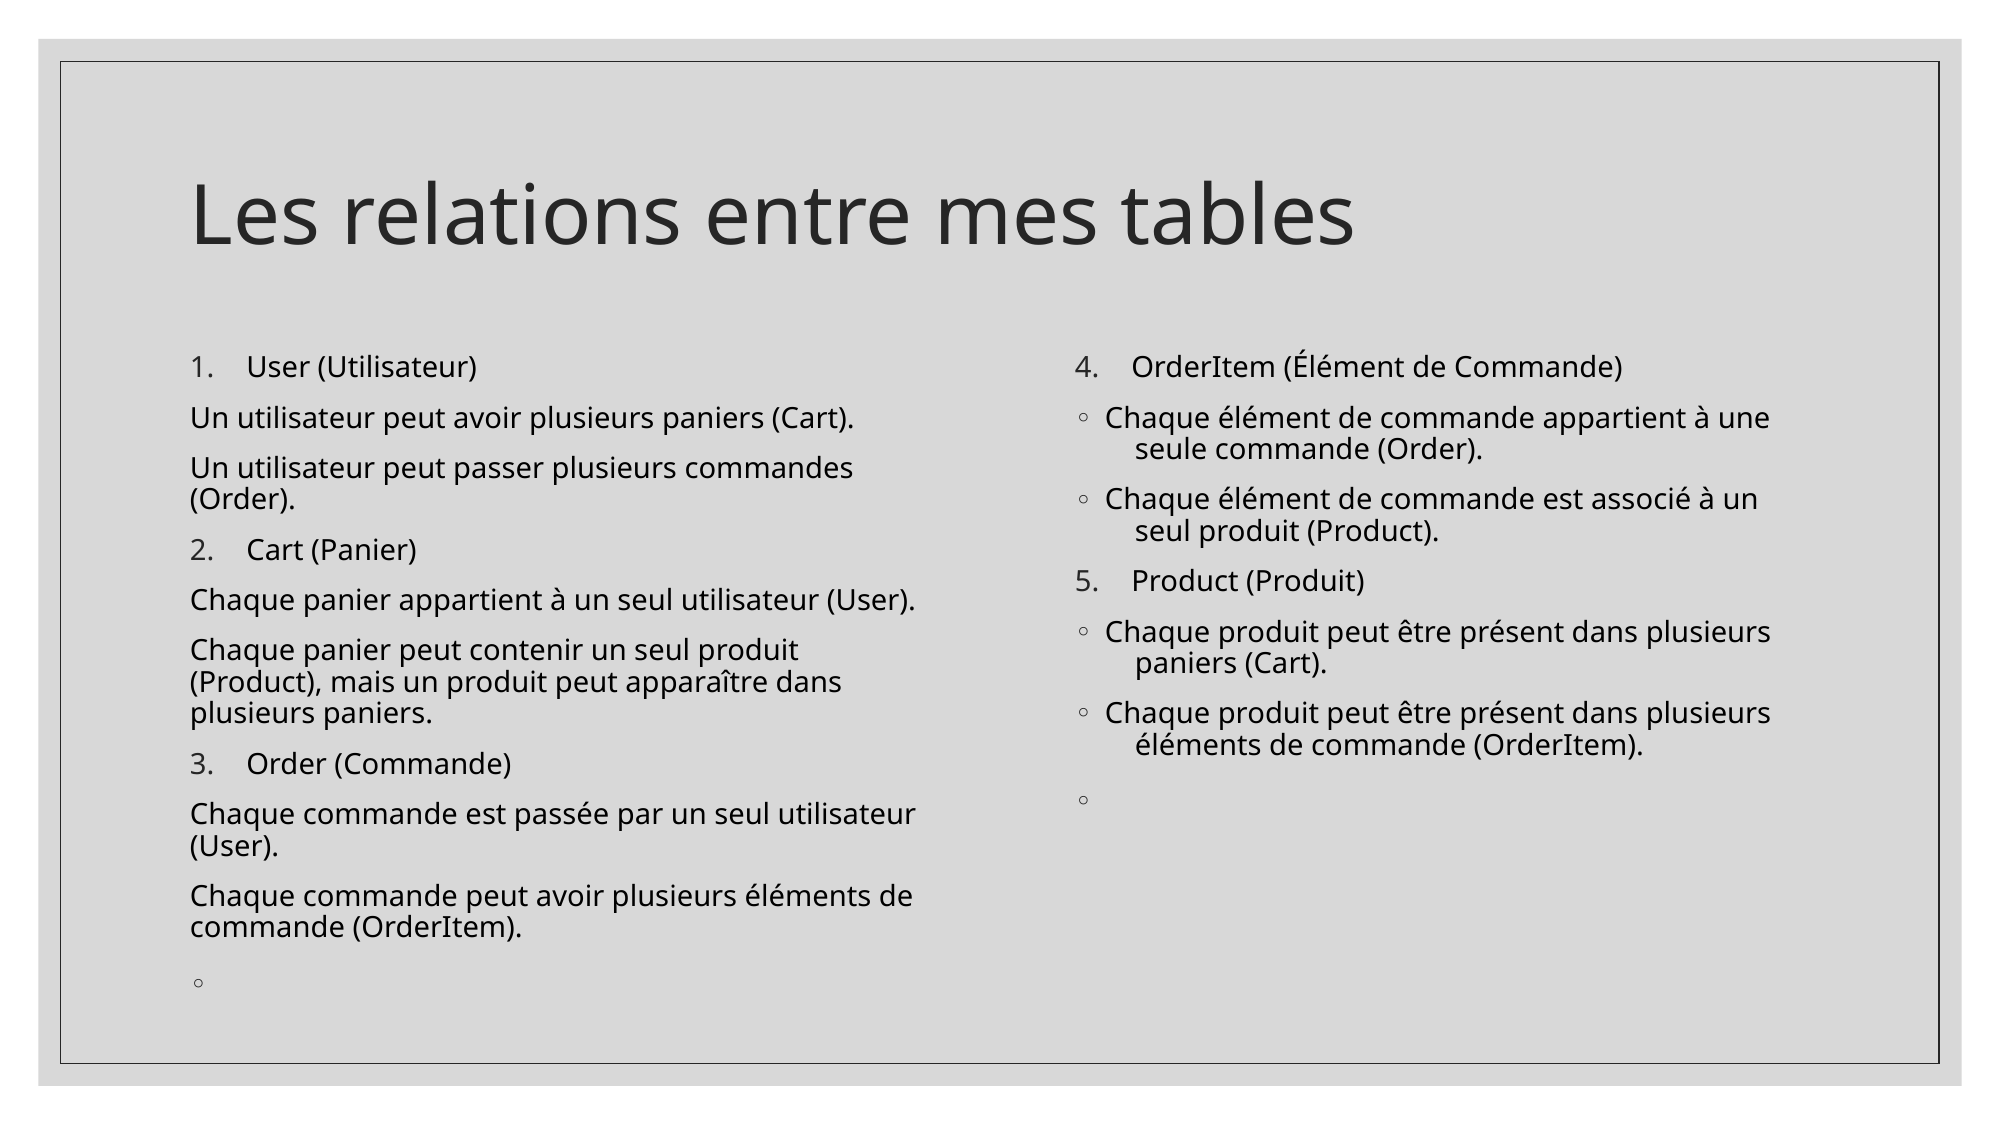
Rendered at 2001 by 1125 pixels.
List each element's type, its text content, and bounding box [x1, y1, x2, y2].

list User (Utilisateur) Un utilisateur peut avoir plusieurs paniers (Cart). Un utilisateur peut passer plusieurs commandes (Order). Cart (Panier) Chaque panier appartient à un seul utilisateur (User). Chaque panier peut contenir un seul produit (Product), mais un produit peut apparaître dans plusieurs paniers. Order (Commande) Chaque commande est passée par un seul utilisateur (User). Chaque commande peut avoir plusieurs éléments de commande (OrderItem). [174, 345, 940, 961]
list OrderItem (Élément de Commande) Chaque élément de commande appartient à une seule commande (Order). Chaque élément de commande est associé à un seul produit (Product). Product (Produit) Chaque produit peut être présent dans plusieurs paniers (Cart). Chaque produit peut être présent dans plusieurs éléments de commande (OrderItem). [1059, 345, 1825, 961]
title Les relations entre mes tables [174, 105, 1825, 331]
